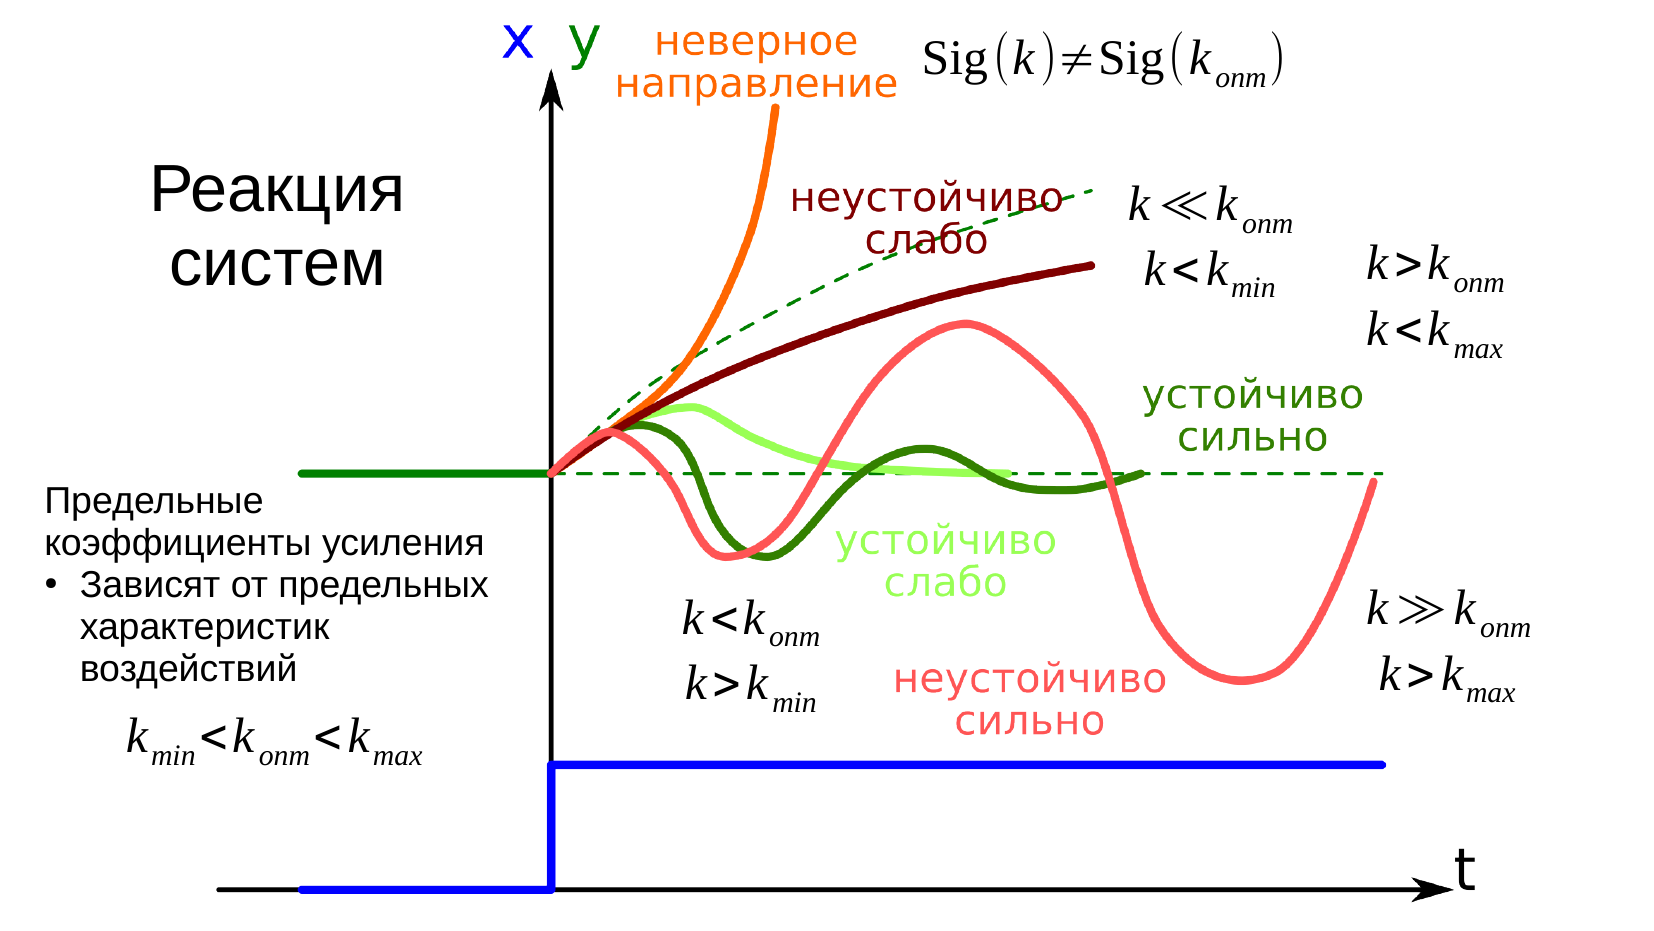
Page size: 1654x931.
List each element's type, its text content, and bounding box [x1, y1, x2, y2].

title Реакция систем [82, 147, 177, 303]
chart [118, 709, 431, 772]
chart [1358, 236, 1512, 364]
text_box Предельные коэффициенты усиления Зависят от предельных характеристик воздействий [29, 472, 532, 709]
chart [915, 29, 1293, 94]
picture [177, 0, 1506, 931]
chart [1506, 581, 1538, 709]
chart [673, 590, 827, 719]
